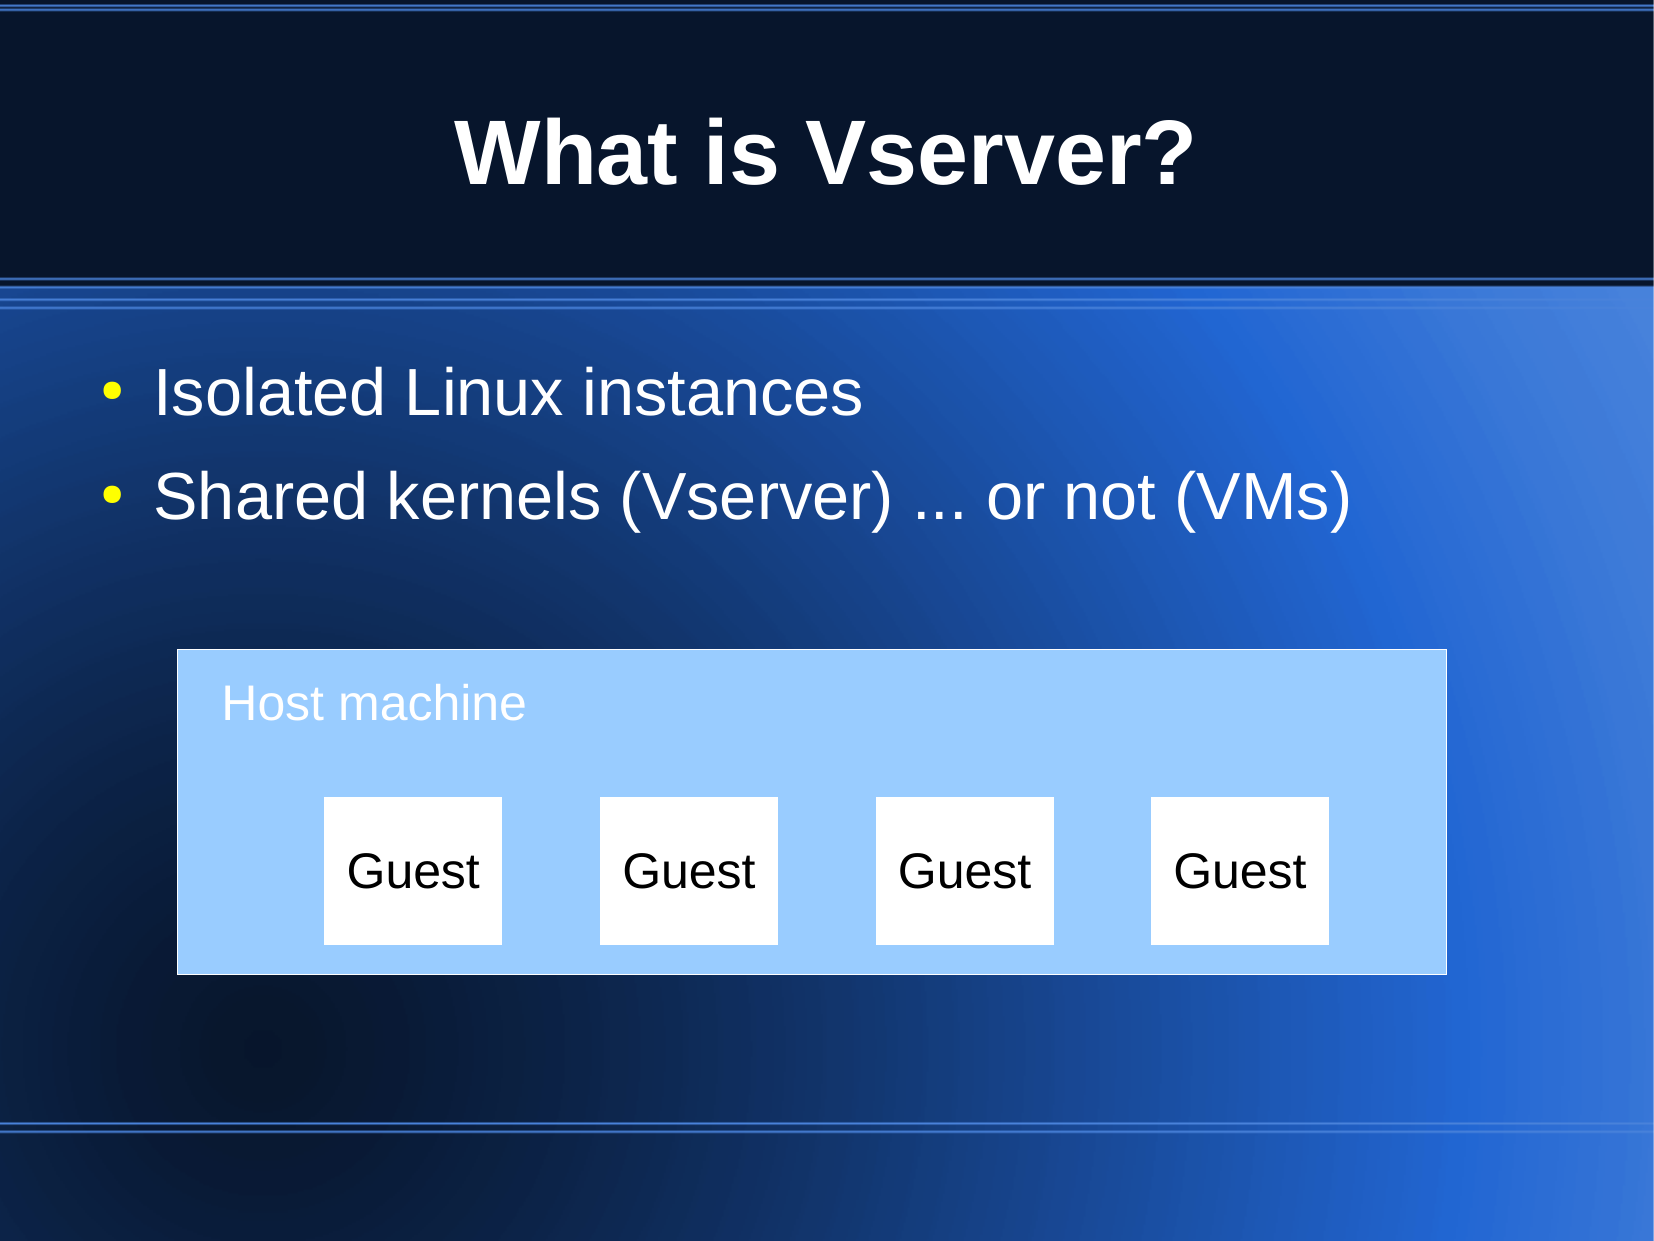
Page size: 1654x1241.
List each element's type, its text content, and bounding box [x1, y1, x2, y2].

text_box Host machine [206, 667, 591, 739]
picture [0, 0, 1654, 1241]
text_box [177, 649, 1447, 975]
text_box Guest [1151, 797, 1329, 945]
title What is Vserver? [82, 56, 1571, 250]
list Isolated Linux instances Shared kernels (Vserver) ... or not (VMs) [82, 355, 1571, 1159]
text_box Guest [324, 797, 502, 945]
text_box Guest [600, 797, 778, 945]
text_box Guest [876, 797, 1054, 945]
